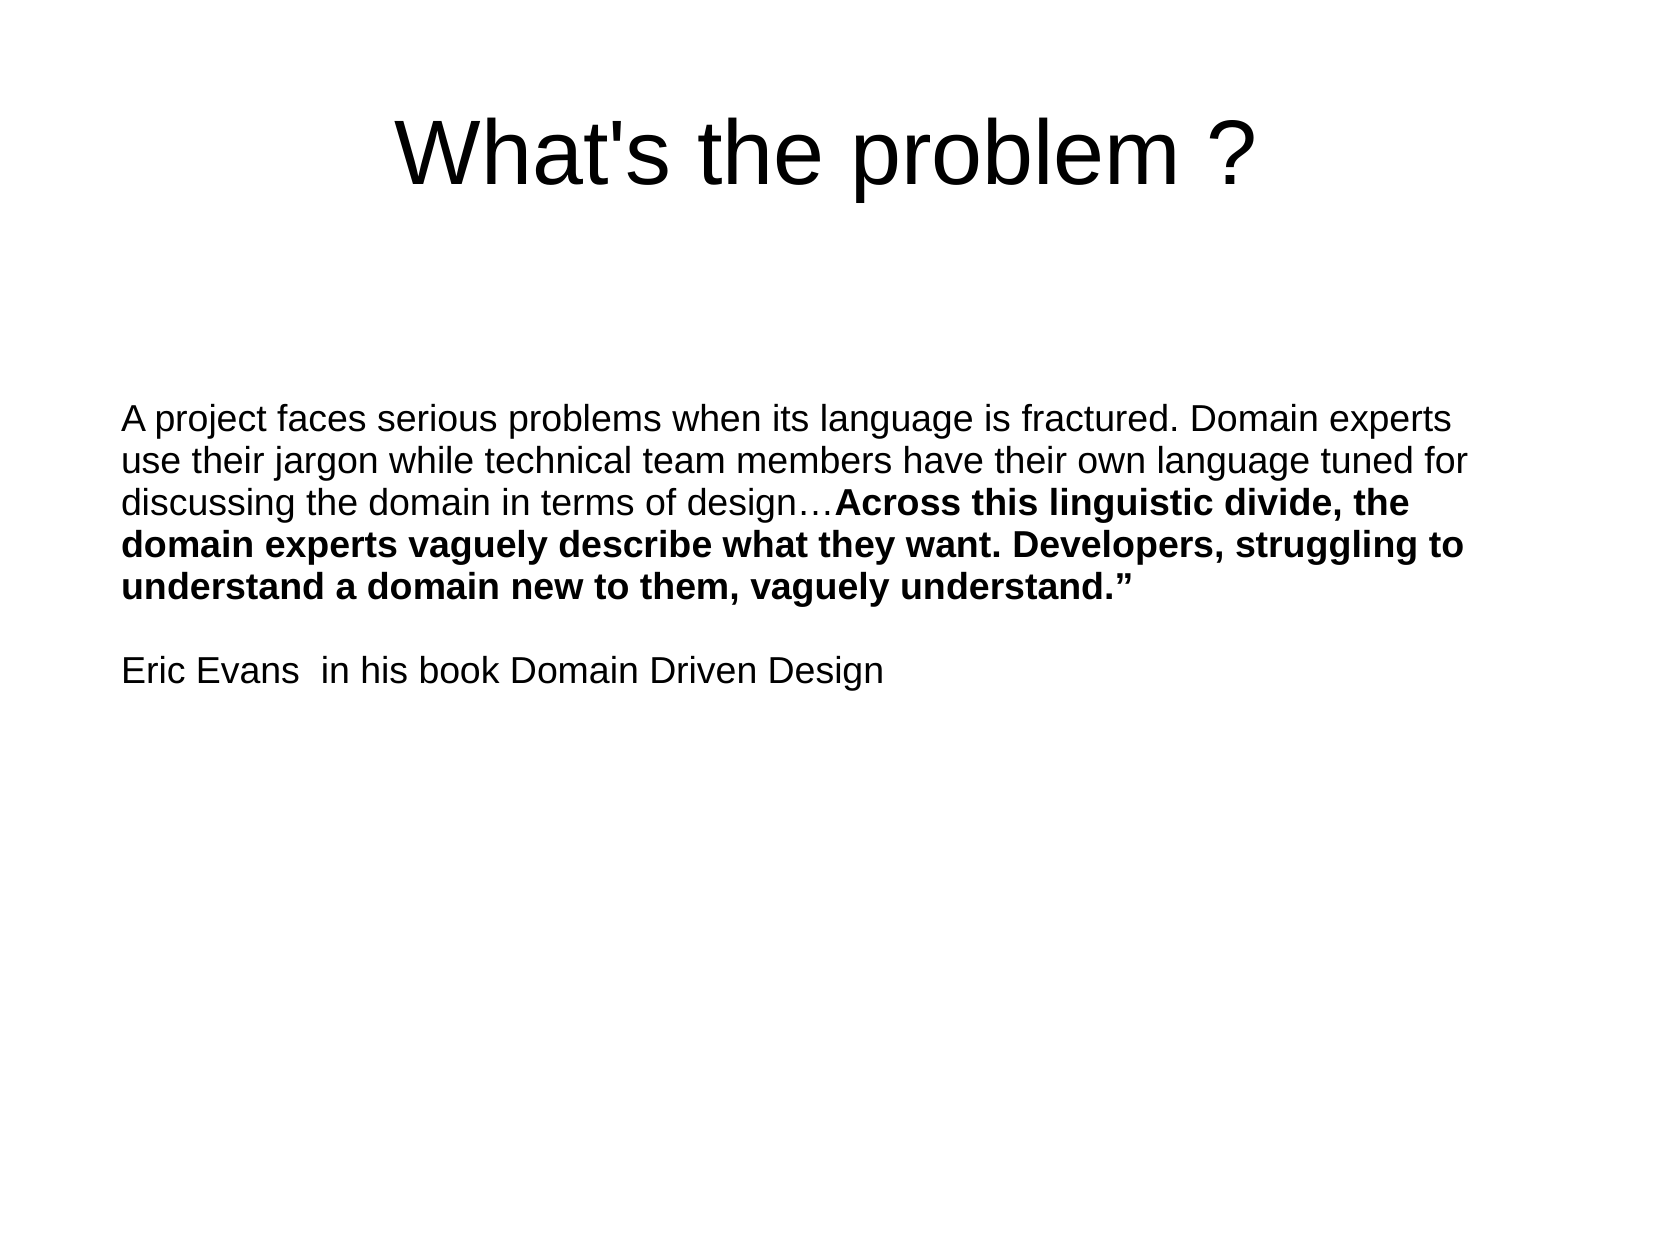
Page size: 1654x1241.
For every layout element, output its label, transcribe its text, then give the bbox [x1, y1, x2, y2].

text_box A project faces serious problems when its language is fractured. Domain experts use their jargon while technical team members have their own language tuned for discussing the domain in terms of design…Across this linguistic divide, the domain experts vaguely describe what they want. Developers, struggling to understand a domain new to them, vaguely understand.” Eric Evans in his book Domain Driven Design [106, 389, 1524, 745]
title What's the problem ? [82, 49, 1571, 257]
